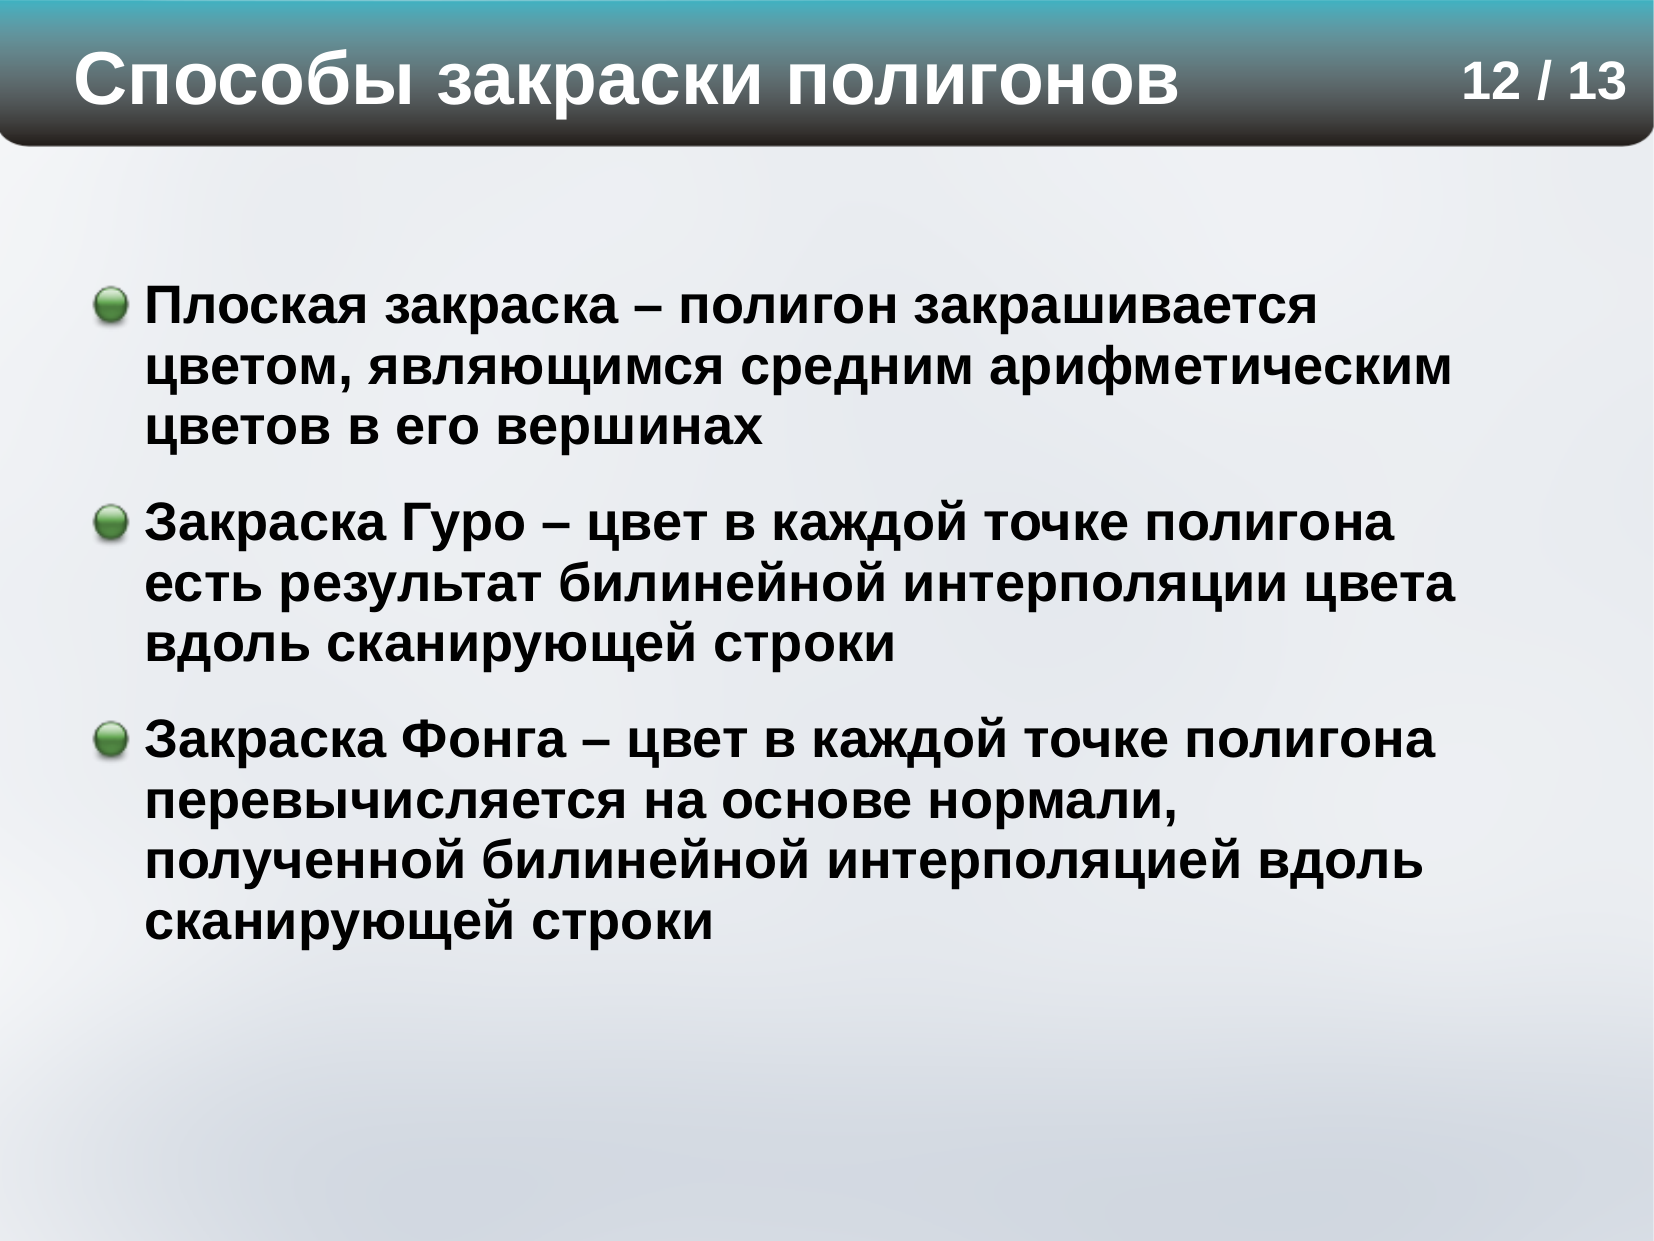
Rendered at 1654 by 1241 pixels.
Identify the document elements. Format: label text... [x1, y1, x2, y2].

picture [0, 0, 1654, 1241]
text_box <номер> / 13 [1446, 42, 1654, 179]
text_box Плоская закраска – полигон закрашивается цветом, являющимся средним арифметическим цветов в его вершинах Закраска Гуро – цвет в каждой точке полигона есть результат билинейной интерполяции цвета вдоль сканирующей строки Закраска Фонга – цвет в каждой точке полигона перевычисляется на основе нормали, полученной билинейной интерполяцией вдоль сканирующей строки [70, 177, 1506, 959]
text_box Способы закраски полигонов [59, 29, 1241, 129]
